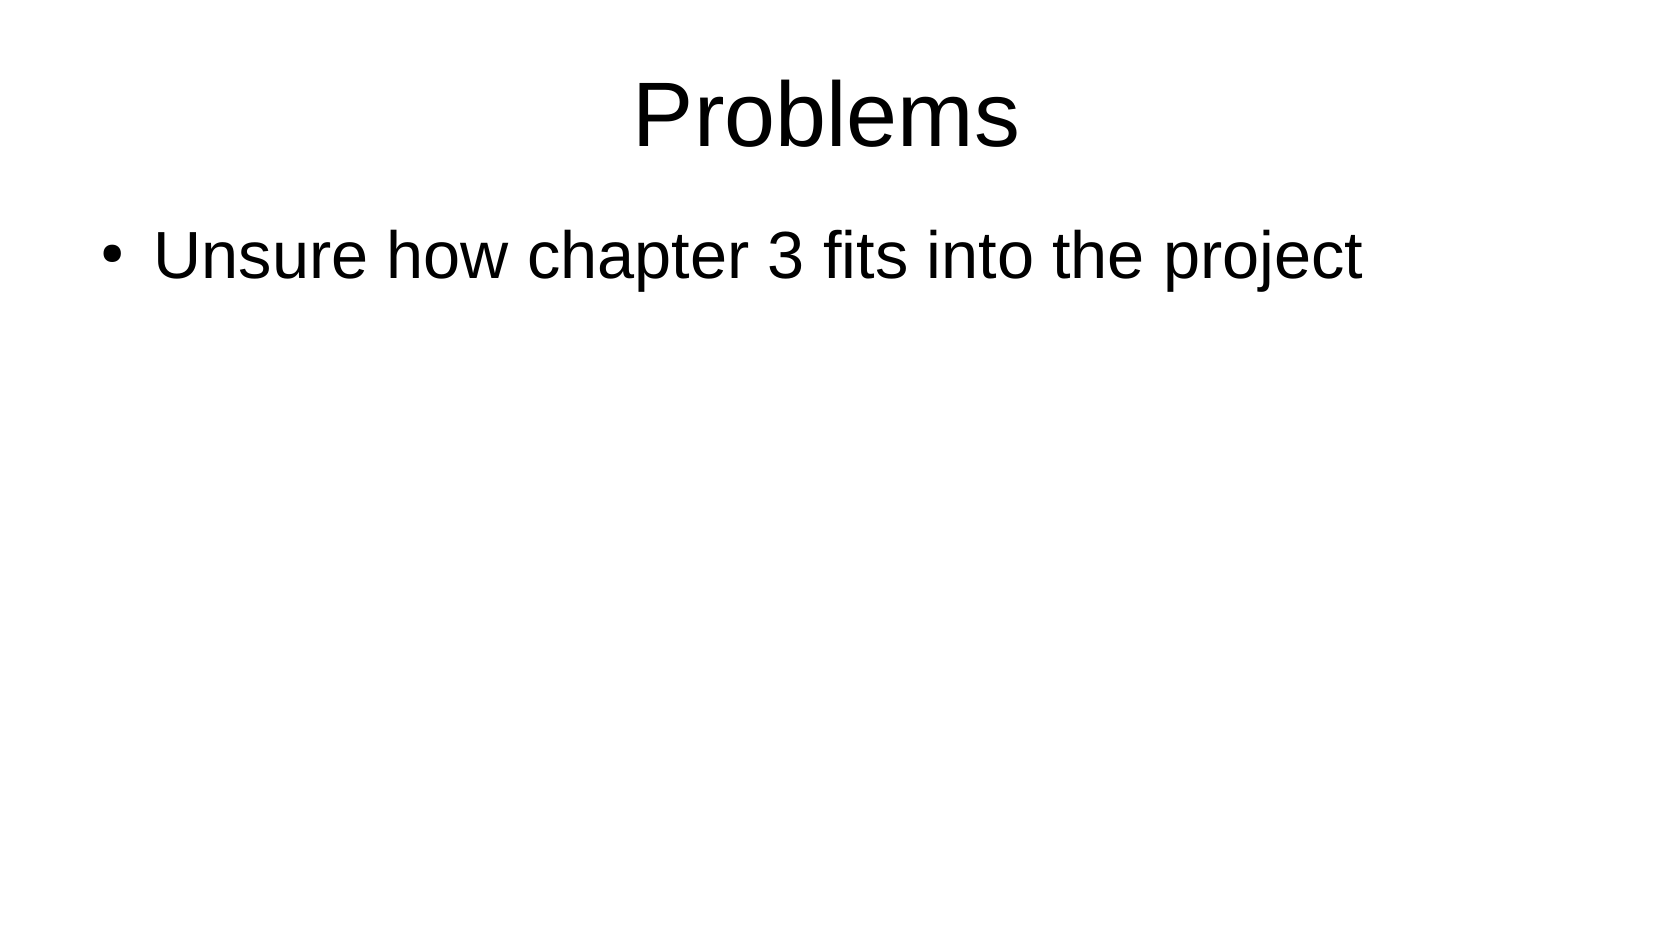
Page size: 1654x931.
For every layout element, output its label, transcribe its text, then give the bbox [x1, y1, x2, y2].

title Problems [82, 37, 1571, 193]
list Unsure how chapter 3 fits into the project [82, 217, 1571, 758]
